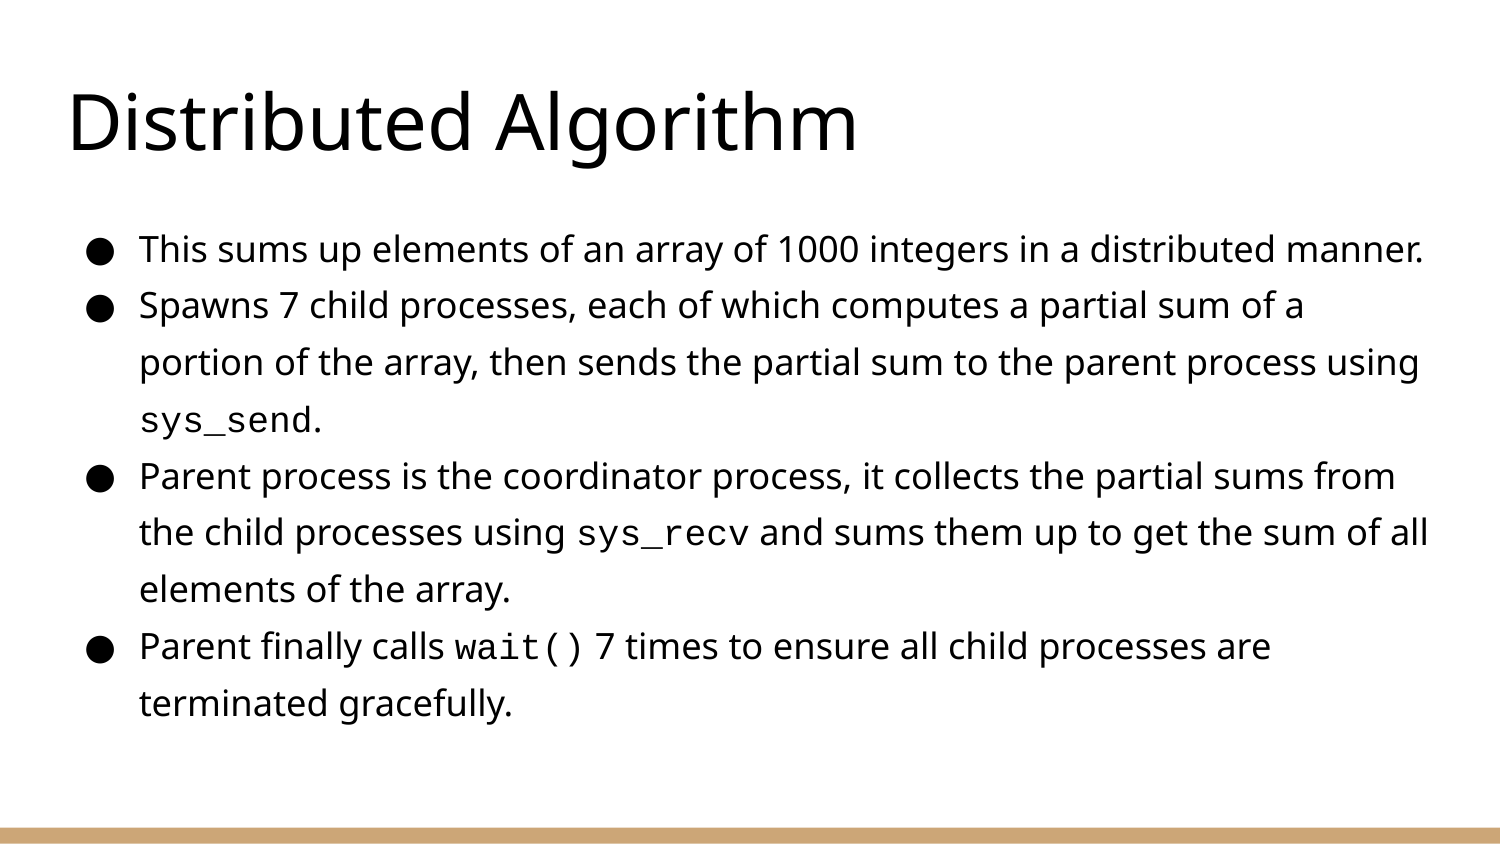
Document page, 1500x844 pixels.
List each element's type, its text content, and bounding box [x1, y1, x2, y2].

title Distributed Algorithm [51, 51, 1449, 189]
list This sums up elements of an array of 1000 integers in a distributed manner. Spawns 7 child processes, each of which computes a partial sum of a portion of the array, then sends the partial sum to the parent process using sys_send. Parent process is the coordinator process, it collects the partial sums from the child processes using sys_recv and sums them up to get the sum of all elements of the array. Parent finally calls wait() 7 times to ensure all child processes are terminated gracefully. [51, 200, 1449, 752]
